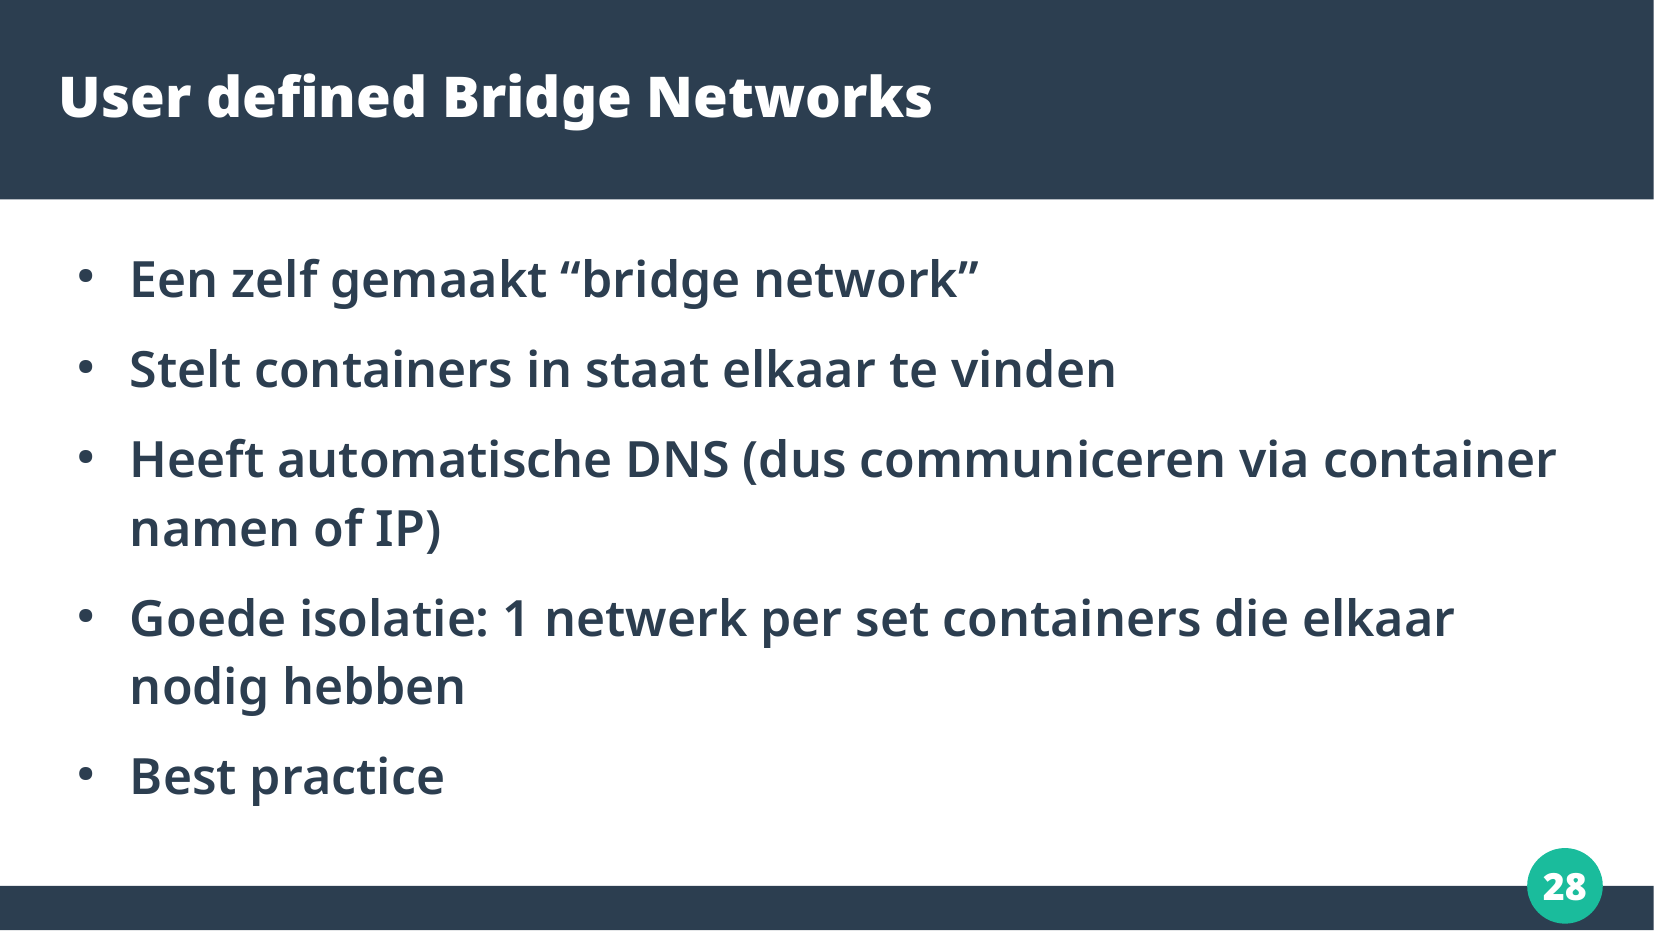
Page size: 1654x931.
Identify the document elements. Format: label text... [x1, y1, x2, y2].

list Een zelf gemaakt “bridge network” Stelt containers in staat elkaar te vinden Heeft automatische DNS (dus communiceren via container namen of IP) Goede isolatie: 1 netwerk per set containers die elkaar nodig hebben Best practice [59, 243, 1595, 864]
title User defined Bridge Networks [59, 37, 1595, 156]
